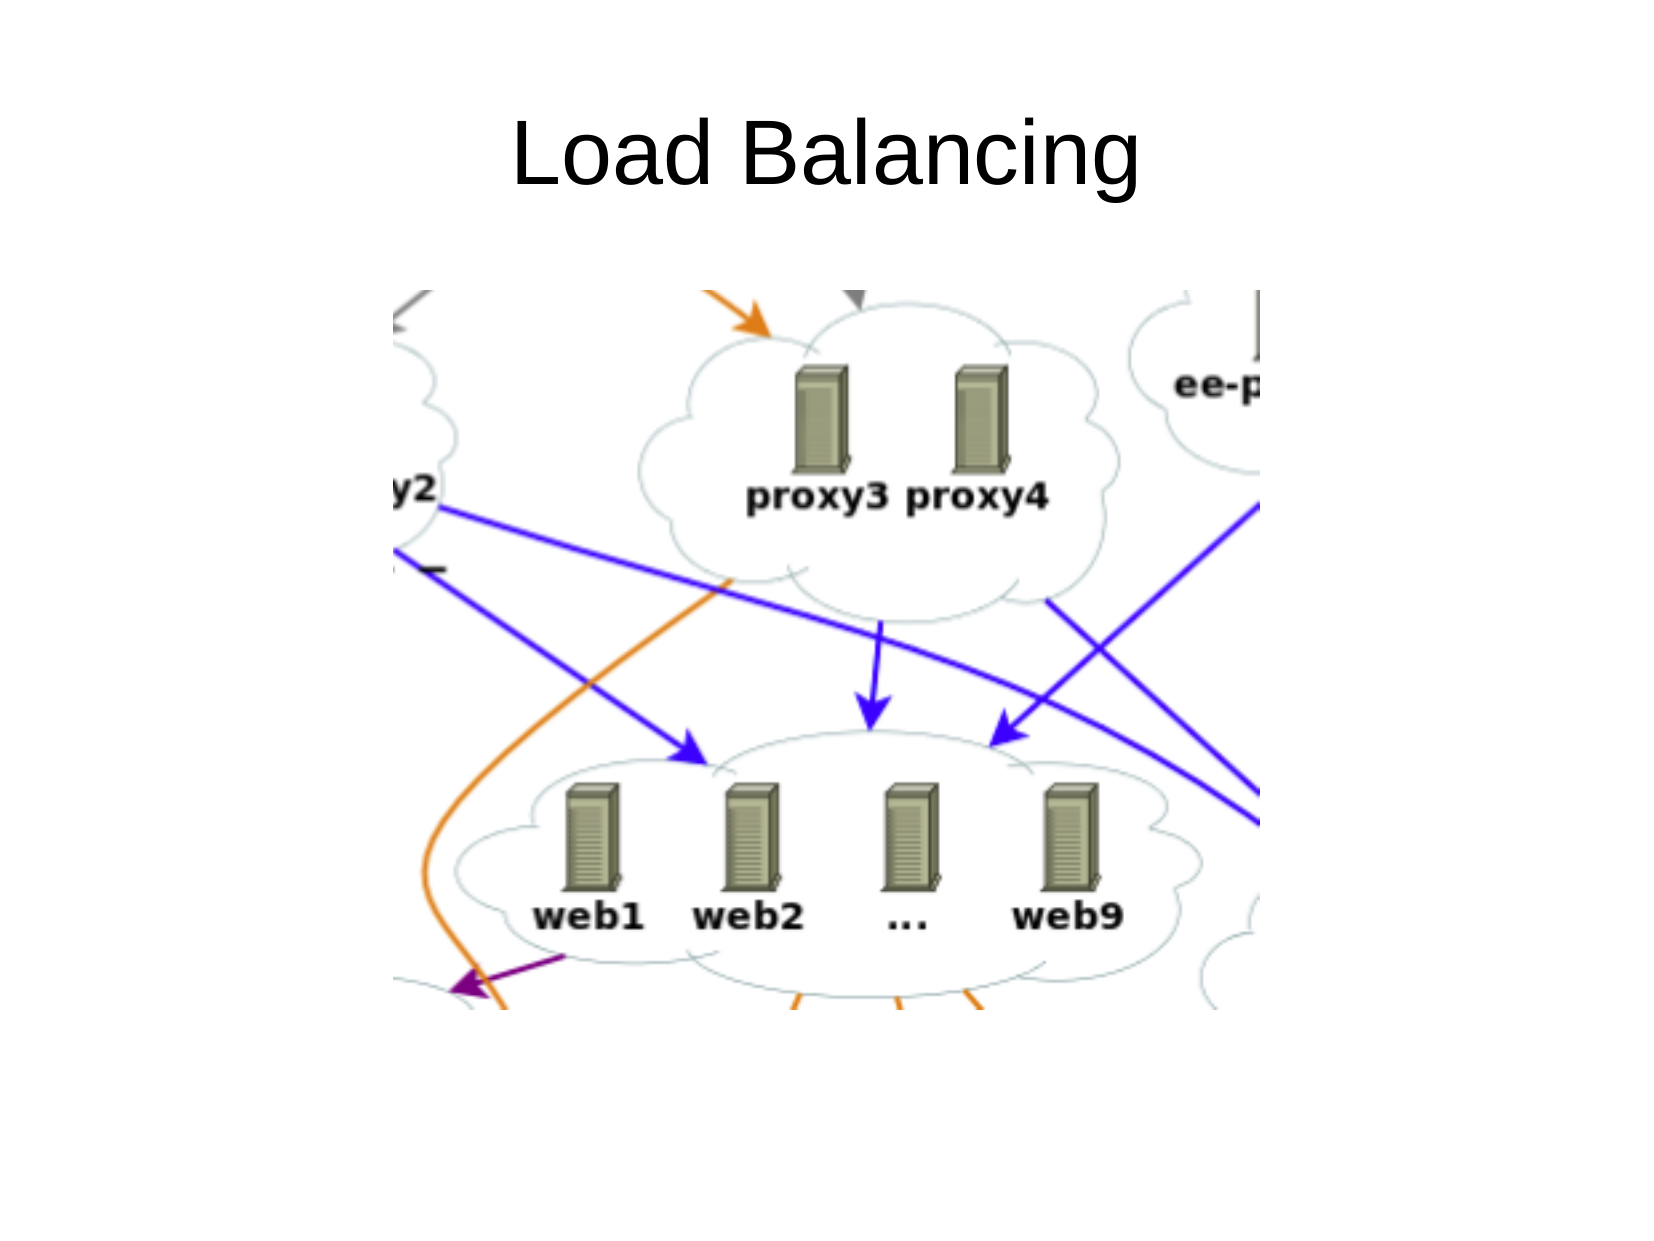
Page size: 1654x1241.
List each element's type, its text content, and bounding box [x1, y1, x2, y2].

title Load Balancing [82, 49, 1571, 257]
picture [393, 290, 1260, 1010]
